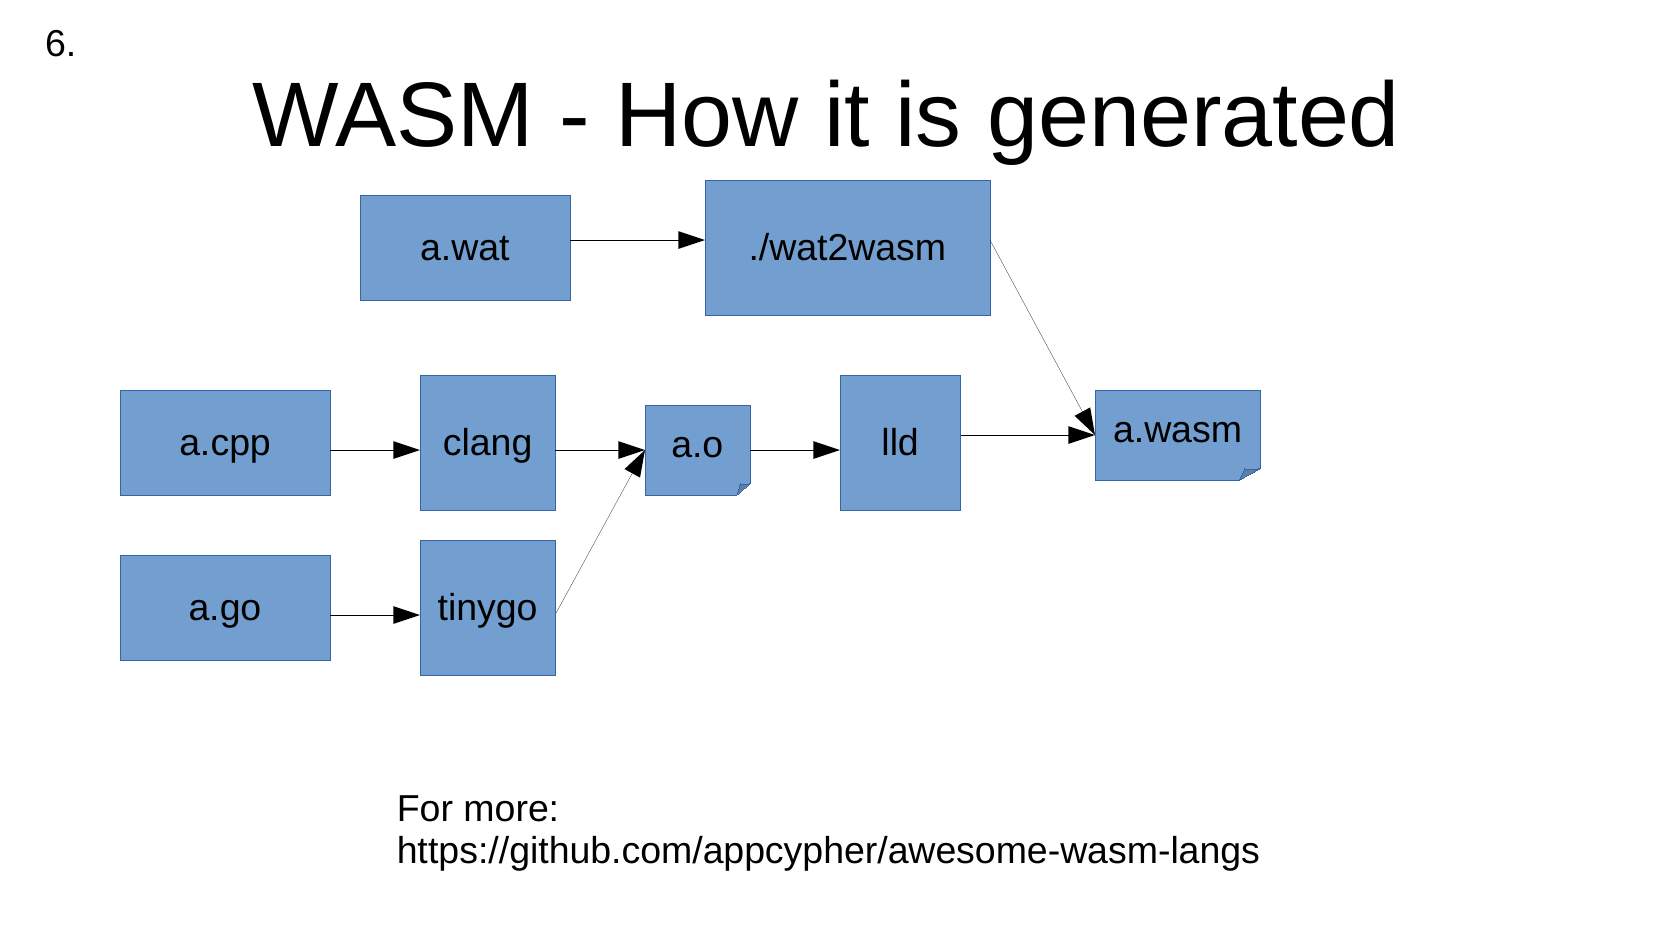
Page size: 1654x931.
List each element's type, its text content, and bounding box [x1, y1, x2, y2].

text_box For more: https://github.com/appcypher/awesome-wasm-langs [382, 780, 1276, 879]
text_box lld [840, 375, 961, 511]
text_box a.wat [360, 195, 571, 301]
text_box a.cpp [120, 390, 331, 496]
text_box clang [420, 375, 556, 511]
text_box a.go [120, 555, 331, 661]
title WASM - How it is generated [82, 37, 1571, 193]
text_box a.wasm [1095, 390, 1261, 481]
text_box a.o [645, 405, 751, 496]
text_box tinygo [420, 540, 556, 676]
text_box ./wat2wasm [705, 180, 991, 316]
text_box 6. [30, 15, 92, 72]
